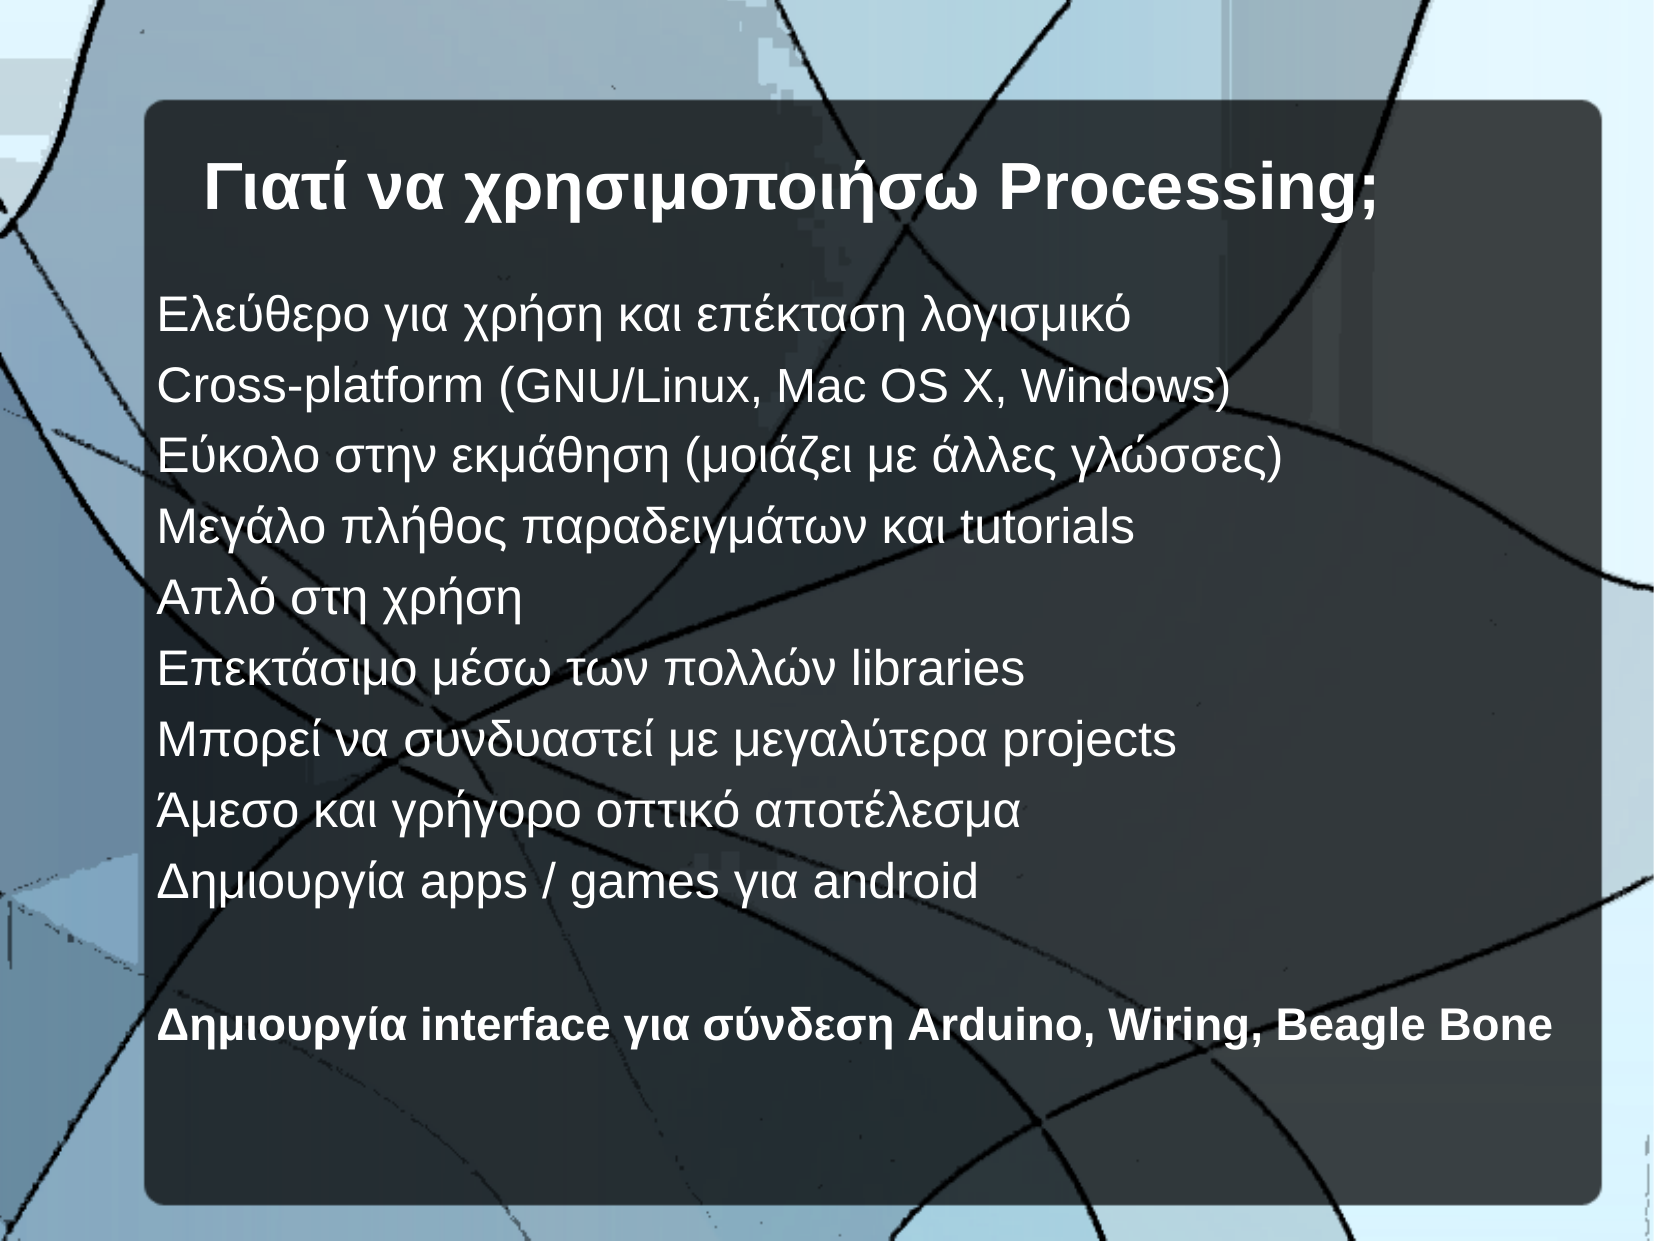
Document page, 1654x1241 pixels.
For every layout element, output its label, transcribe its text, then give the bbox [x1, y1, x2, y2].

picture [0, 0, 1654, 1241]
text_box Ελεύθερο για χρήση και επέκταση λογισμικό Cross-platform (GNU/Linux, Mac OS X, Windows) Εύκολο στην εκμάθηση (μοιάζει με άλλες γλώσσες) Μεγάλο πλήθος παραδειγμάτων και tutorials Απλό στη χρήση Επεκτάσιμο μέσω των πολλών libraries Μπορεί να συνδυαστεί με μεγαλύτερα projects Άμεσο και γρήγορο οπτικό αποτέλεσμα Δημιουργία apps / games για android Δημιουργία interface για σύνδεση Arduino, Wiring, Beagle Bone [141, 263, 1568, 1058]
text_box Γιατί να χρησιμοποιήσω Processing; [188, 141, 1583, 260]
